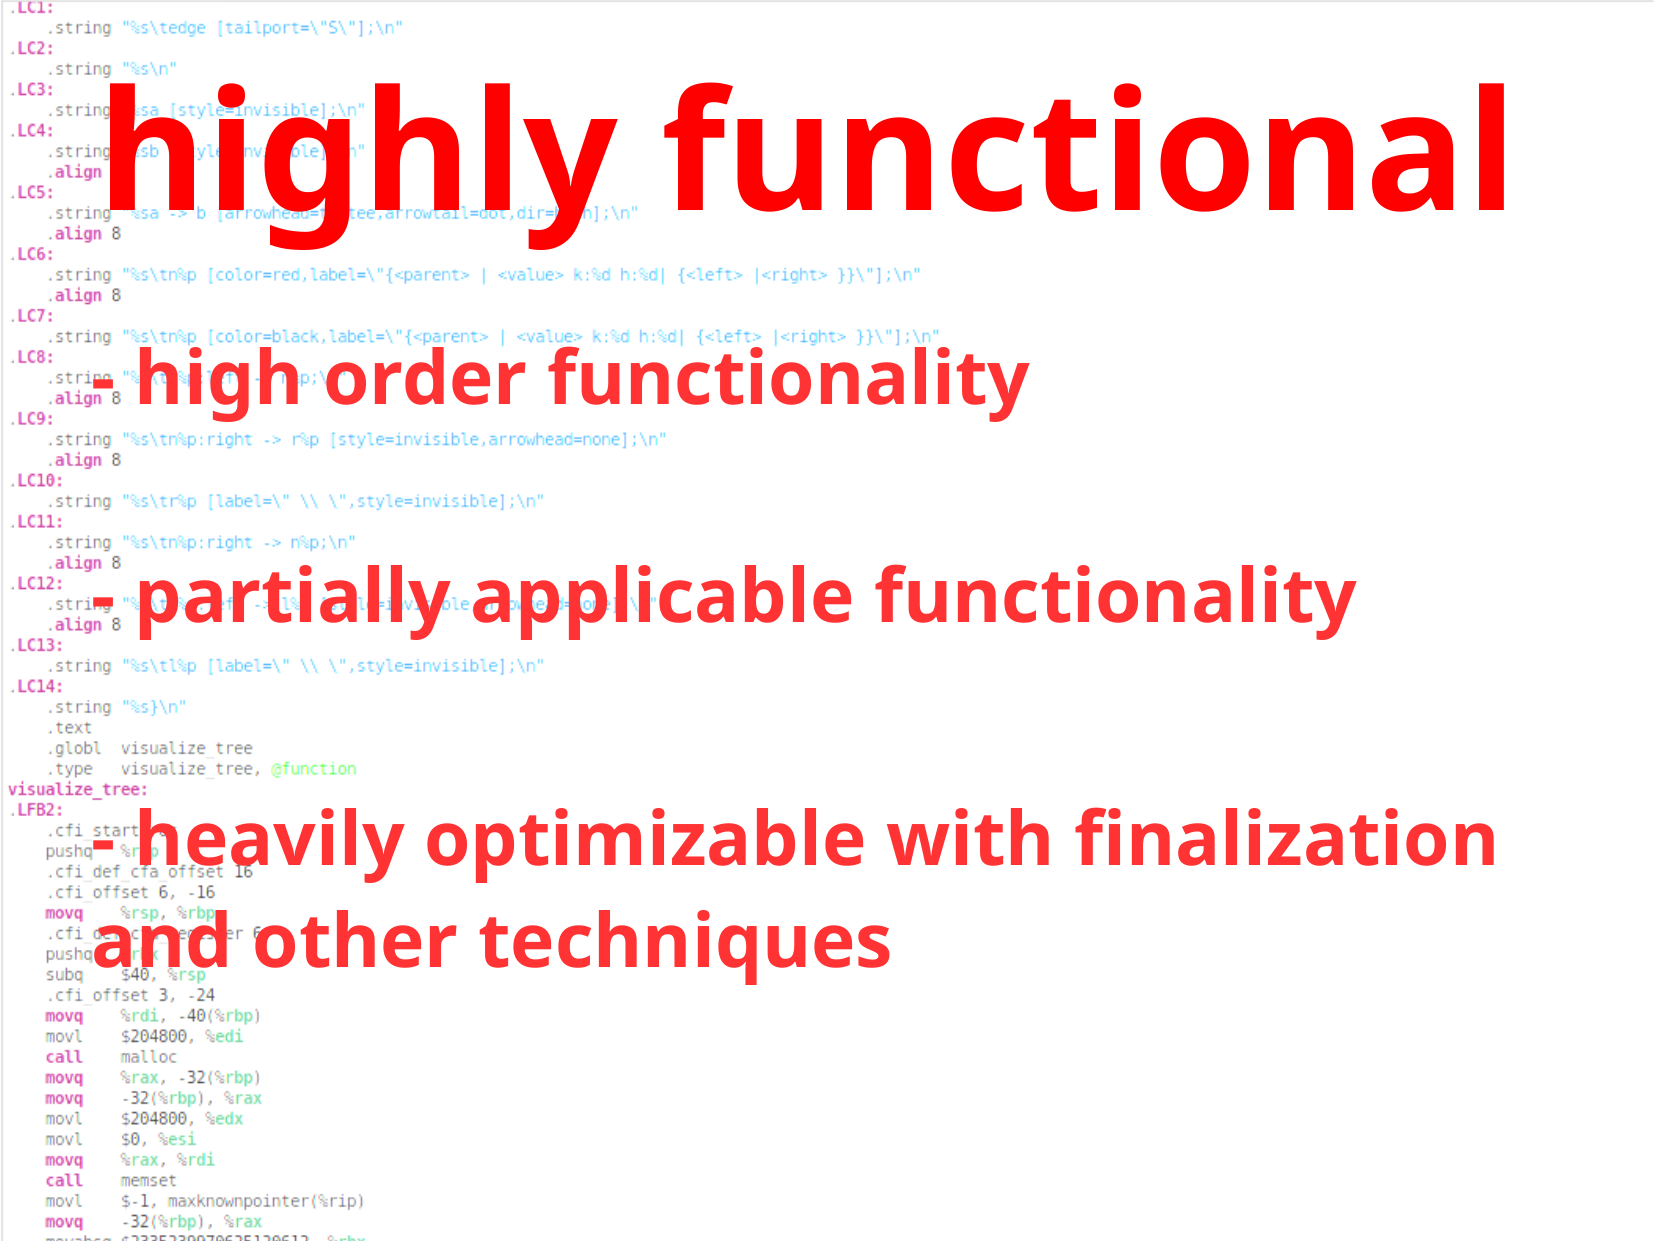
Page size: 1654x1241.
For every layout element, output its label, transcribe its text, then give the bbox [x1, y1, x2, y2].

text_box - heavily optimizable with finalization and other techniques [76, 777, 1621, 1000]
picture [0, 0, 1654, 1241]
text_box highly functional [82, 25, 1613, 271]
text_box - high order functionality [76, 316, 1621, 436]
text_box - partially applicable functionality [76, 535, 1621, 654]
